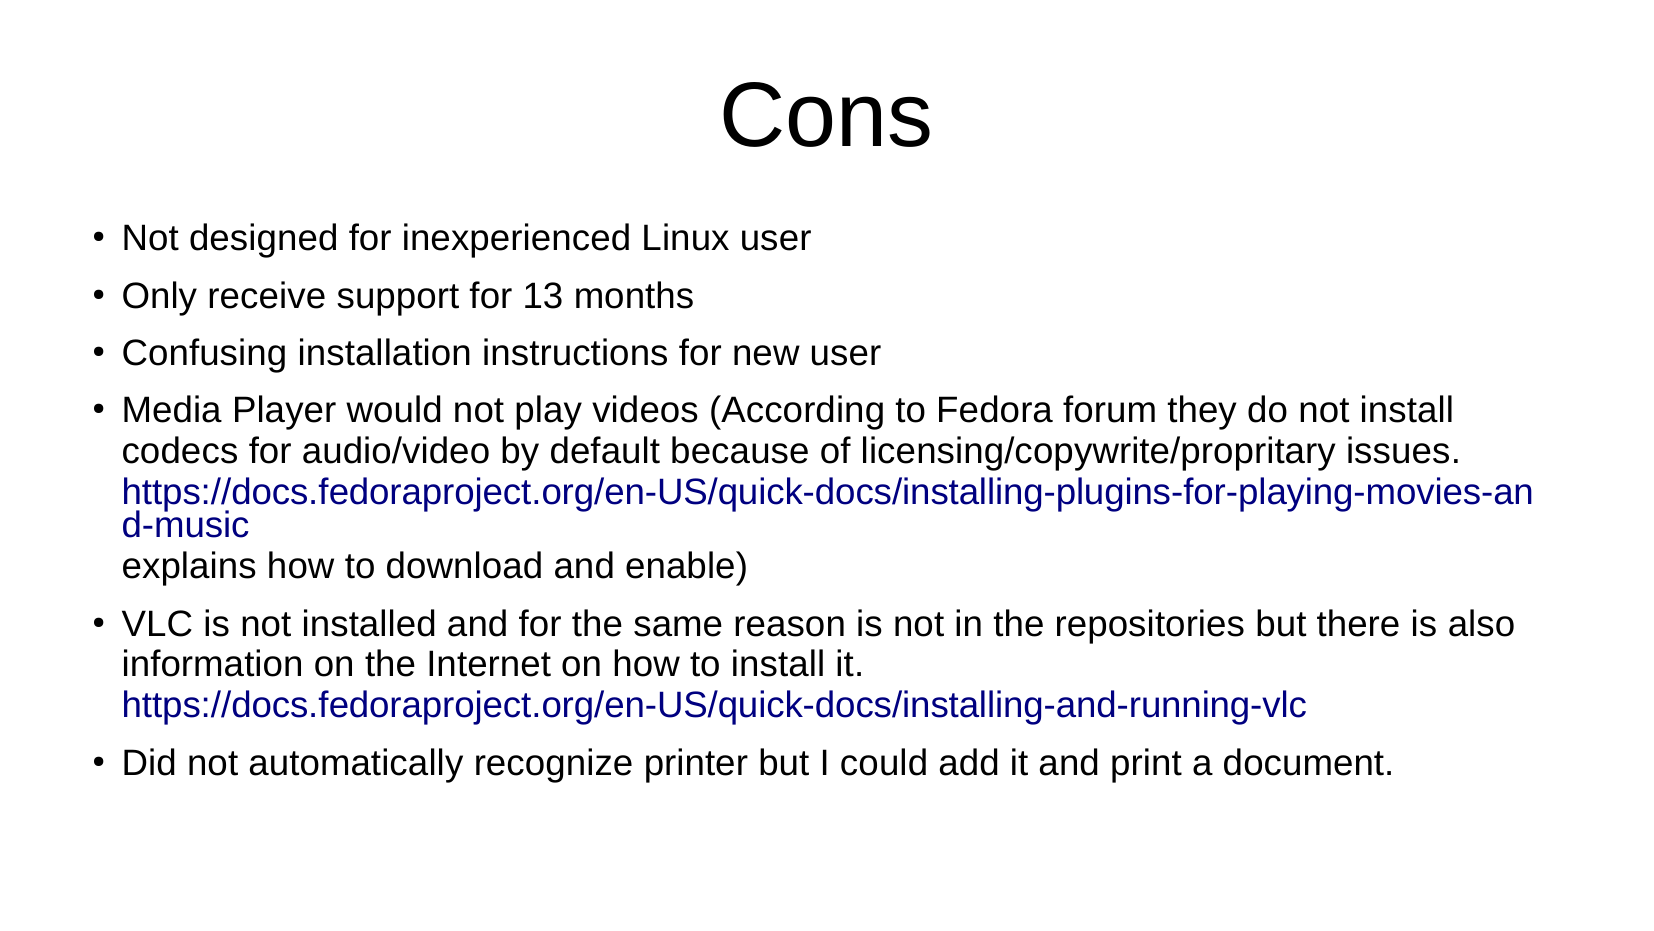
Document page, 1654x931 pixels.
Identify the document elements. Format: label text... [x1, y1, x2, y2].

title Cons [82, 37, 1571, 193]
list Not designed for inexperienced Linux user Only receive support for 13 months Confusing installation instructions for new user Media Player would not play videos (According to Fedora forum they do not install codecs for audio/video by default because of licensing/copywrite/propritary issues. https://docs.fedoraproject.org/en-US/quick-docs/installing-plugins-for-playing-movies-and-musicexplains how to download and enable) VLC is not installed and for the same reason is not in the repositories but there is also information on the Internet on how to install it. https://docs.fedoraproject.org/en-US/quick-docs/installing-and-running-vlc Did not automatically recognize printer but I could add it and print a document. [82, 217, 1571, 758]
